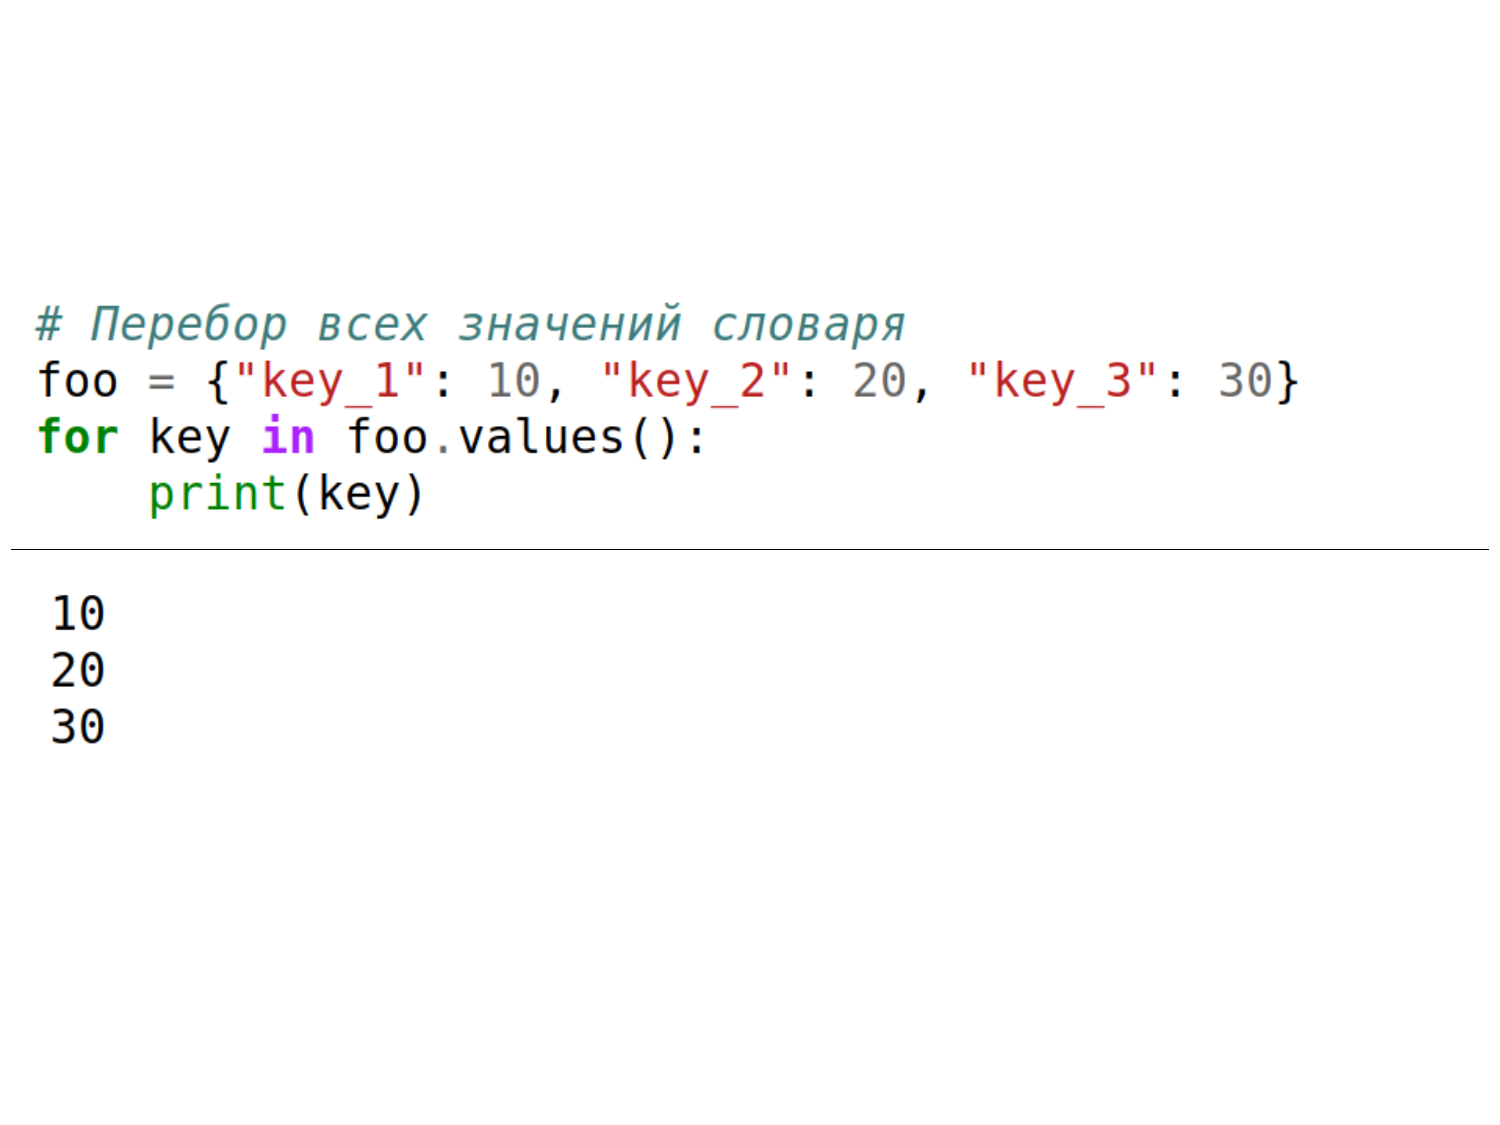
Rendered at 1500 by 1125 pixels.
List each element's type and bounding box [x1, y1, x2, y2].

picture [34, 575, 127, 764]
picture [24, 292, 1310, 530]
